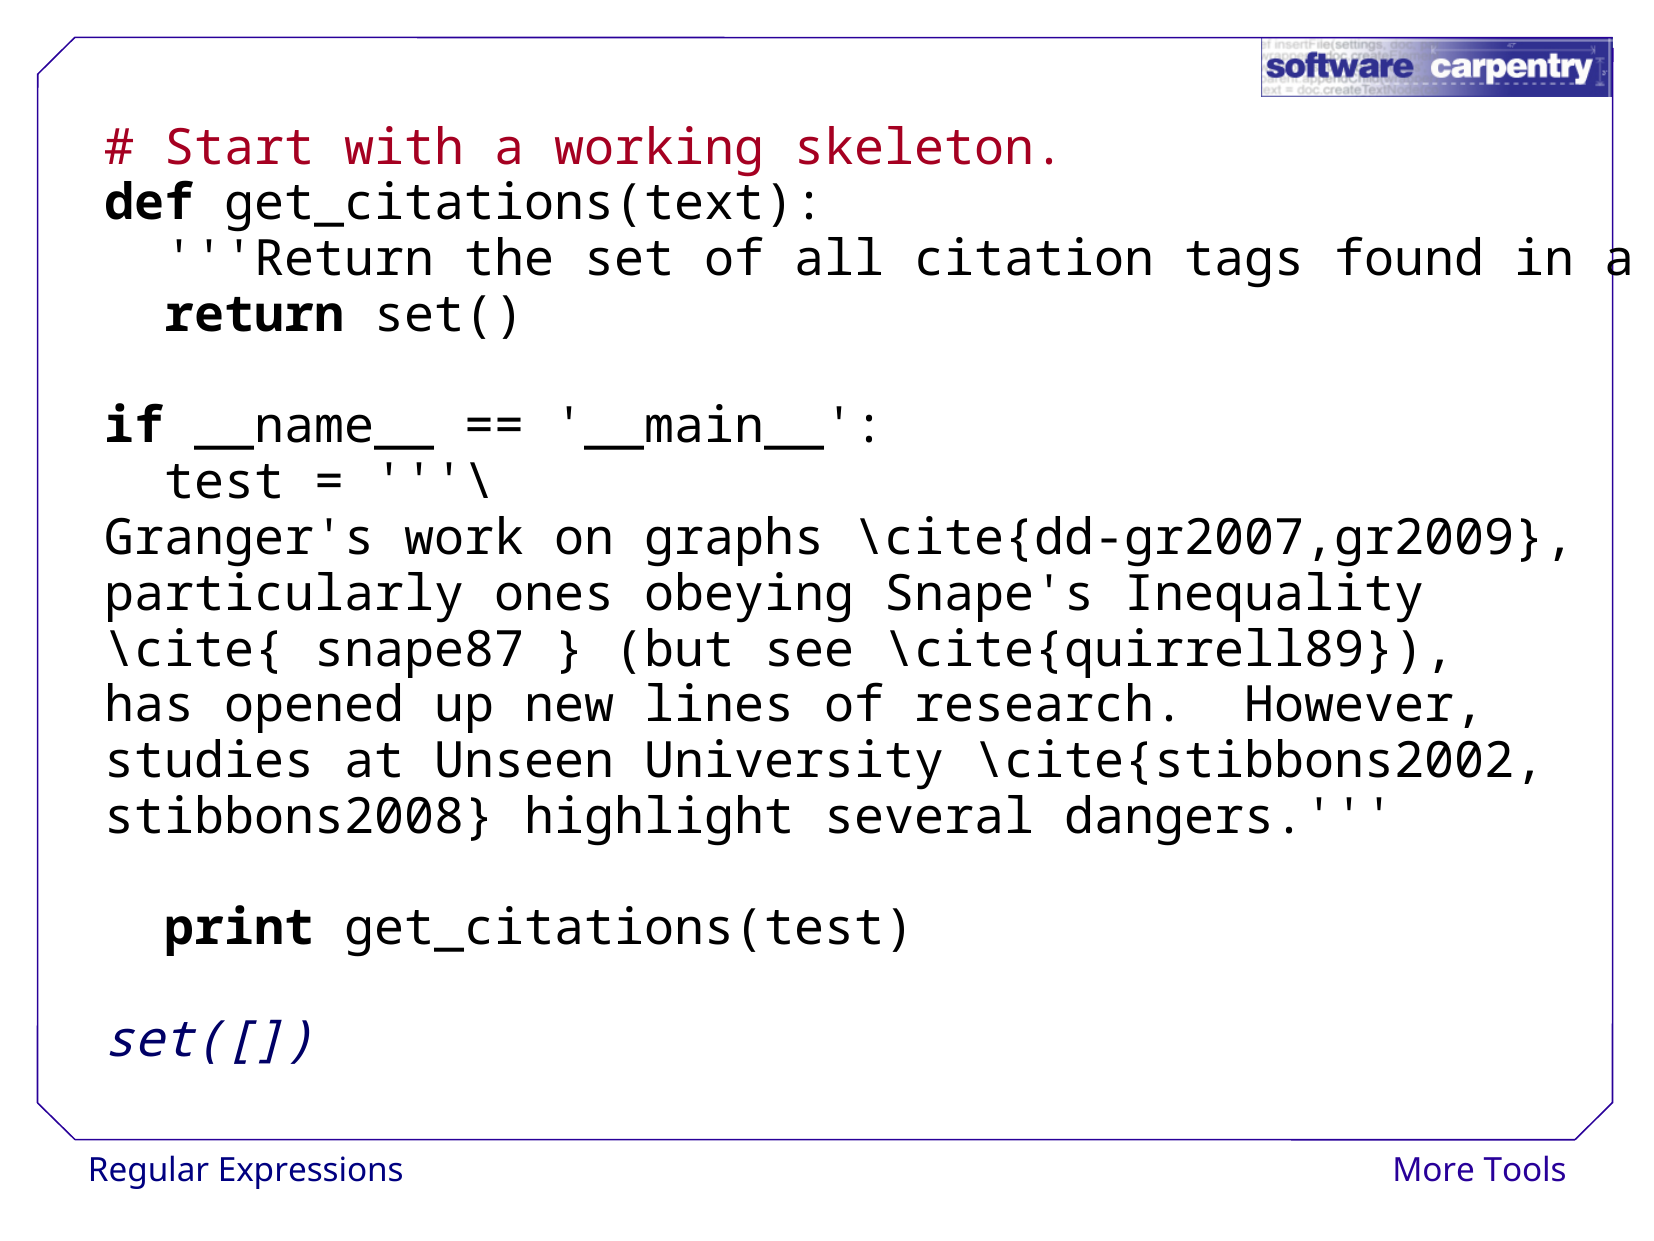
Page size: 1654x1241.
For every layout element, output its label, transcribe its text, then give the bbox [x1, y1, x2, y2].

text_box # Start with a working skeleton. def get_citations(text): '''Return the set of all citation tags found in a block of text.''' return set() if __name__ == '__main__': test = '''\ Granger's work on graphs \cite{dd-gr2007,gr2009}, particularly ones obeying Snape's Inequality \cite{ snape87 } (but see \cite{quirrell89}), has opened up new lines of research. However, studies at Unseen University \cite{stibbons2002, stibbons2008} highlight several dangers.''' print get_citations(test) set([]) [89, 112, 1512, 1074]
picture [1261, 39, 1613, 97]
